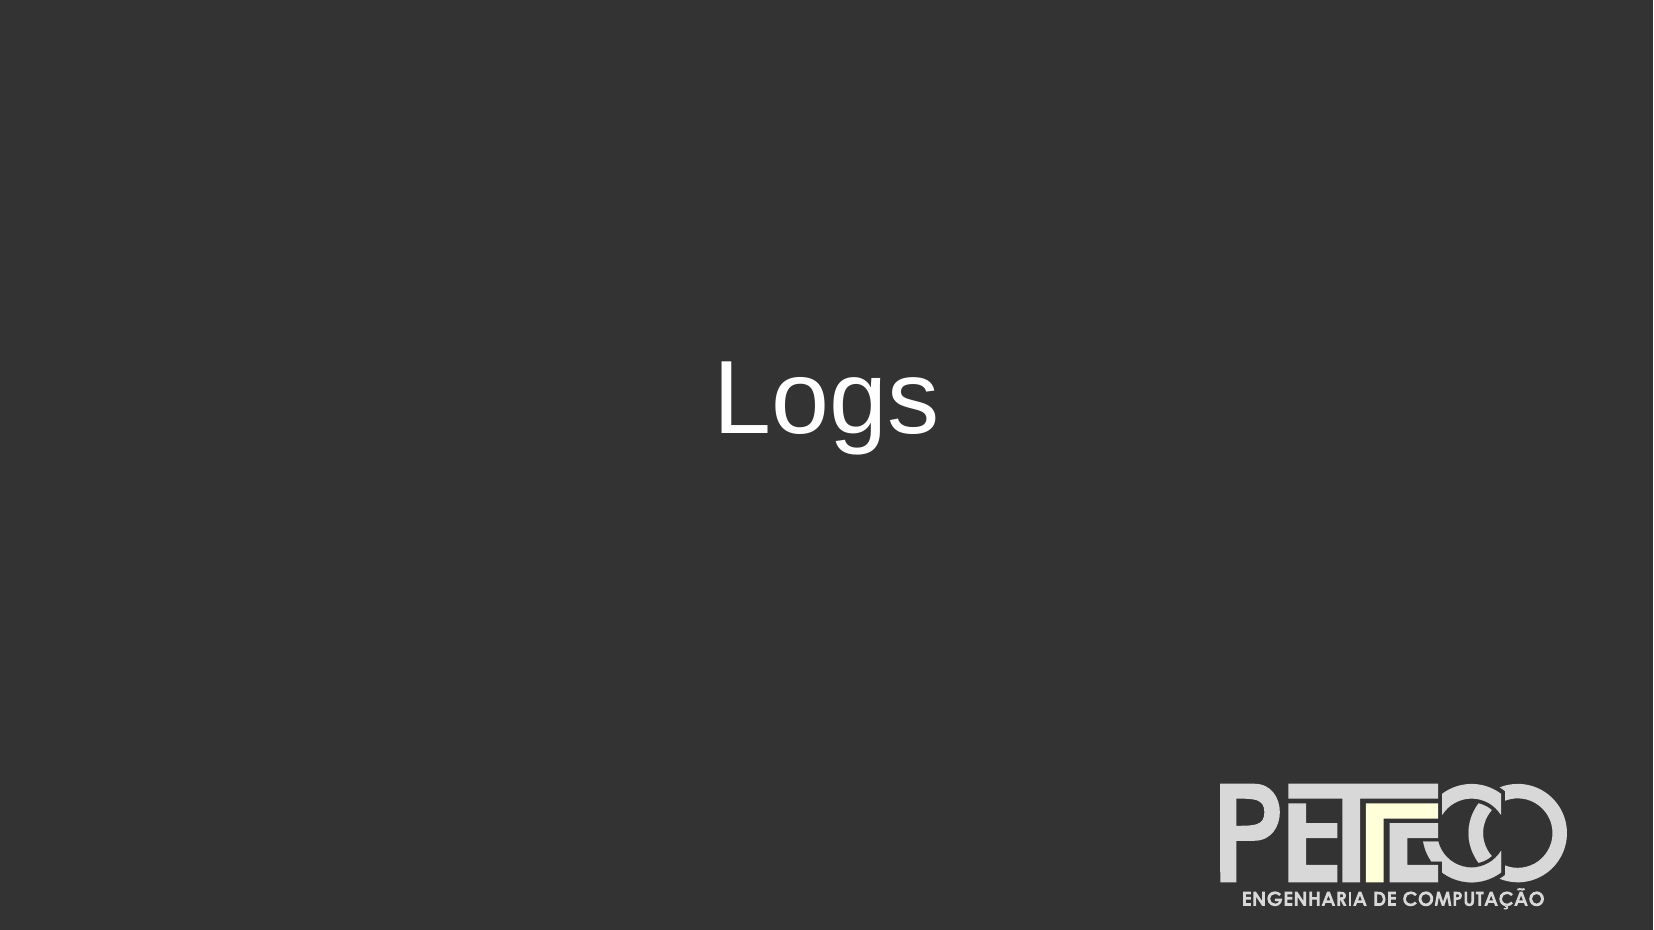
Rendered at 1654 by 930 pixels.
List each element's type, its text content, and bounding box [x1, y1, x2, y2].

subtitle Logs [82, 37, 1571, 757]
